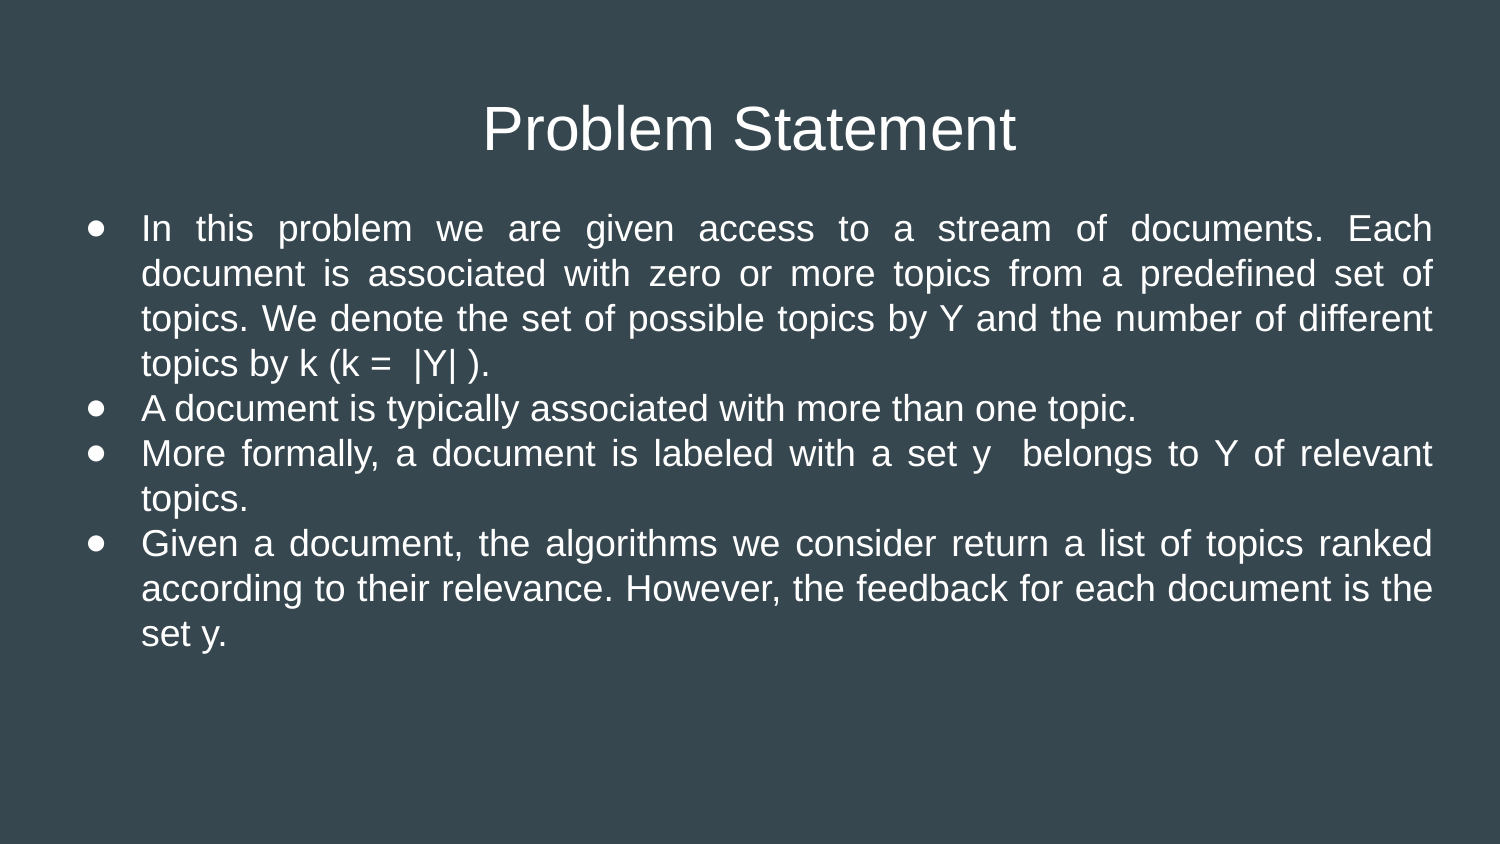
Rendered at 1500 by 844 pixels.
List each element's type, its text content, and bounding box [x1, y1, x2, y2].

list In this problem we are given access to a stream of documents. Each document is associated with zero or more topics from a predefined set of topics. We denote the set of possible topics by Y and the number of different topics by k (k = |Y| ). A document is typically associated with more than one topic. More formally, a document is labeled with a set y belongs to Y of relevant topics. Given a document, the algorithms we consider return a list of topics ranked according to their relevance. However, the feedback for each document is the set y. [51, 189, 1449, 750]
title Problem Statement [51, 72, 1449, 167]
